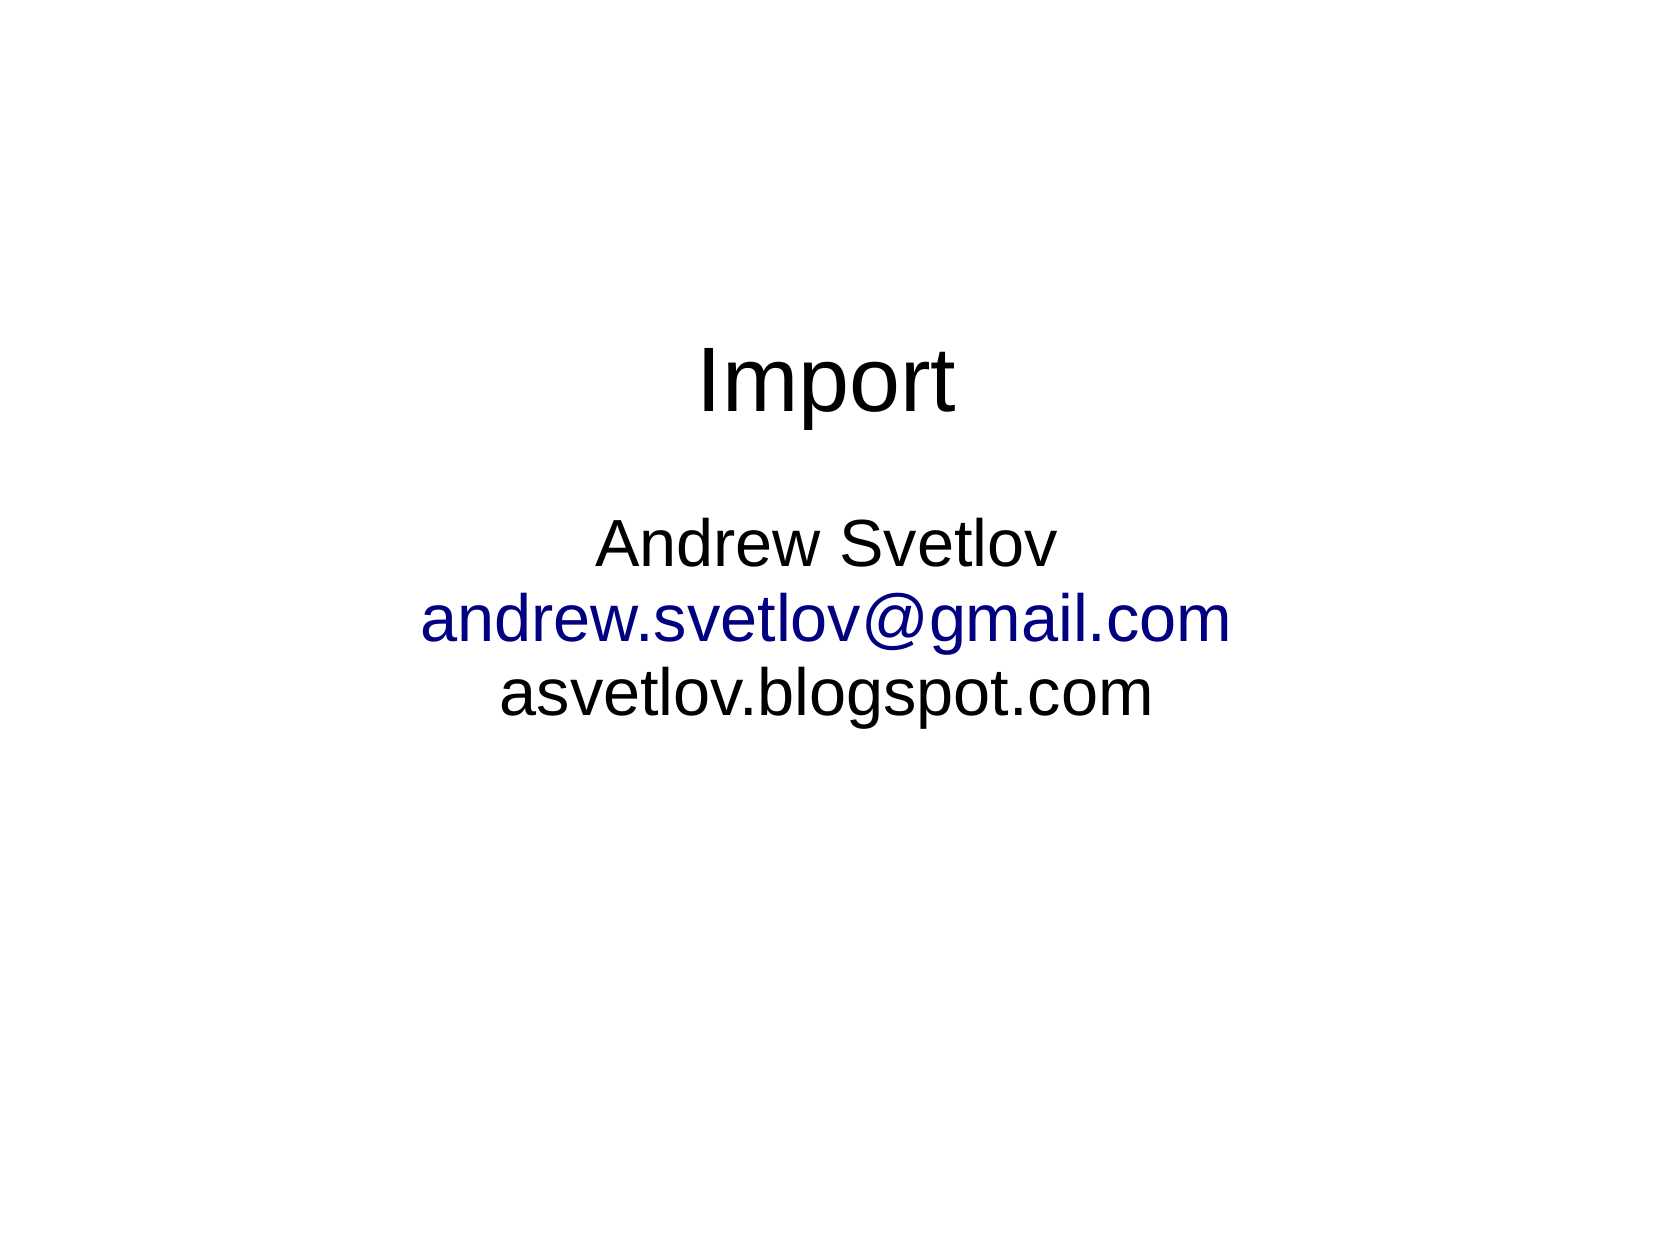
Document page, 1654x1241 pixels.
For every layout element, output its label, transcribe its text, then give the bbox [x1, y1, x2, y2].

subtitle Import Andrew Svetlov andrew.svetlov@gmail.com asvetlov.blogspot.com [82, 49, 1571, 1010]
